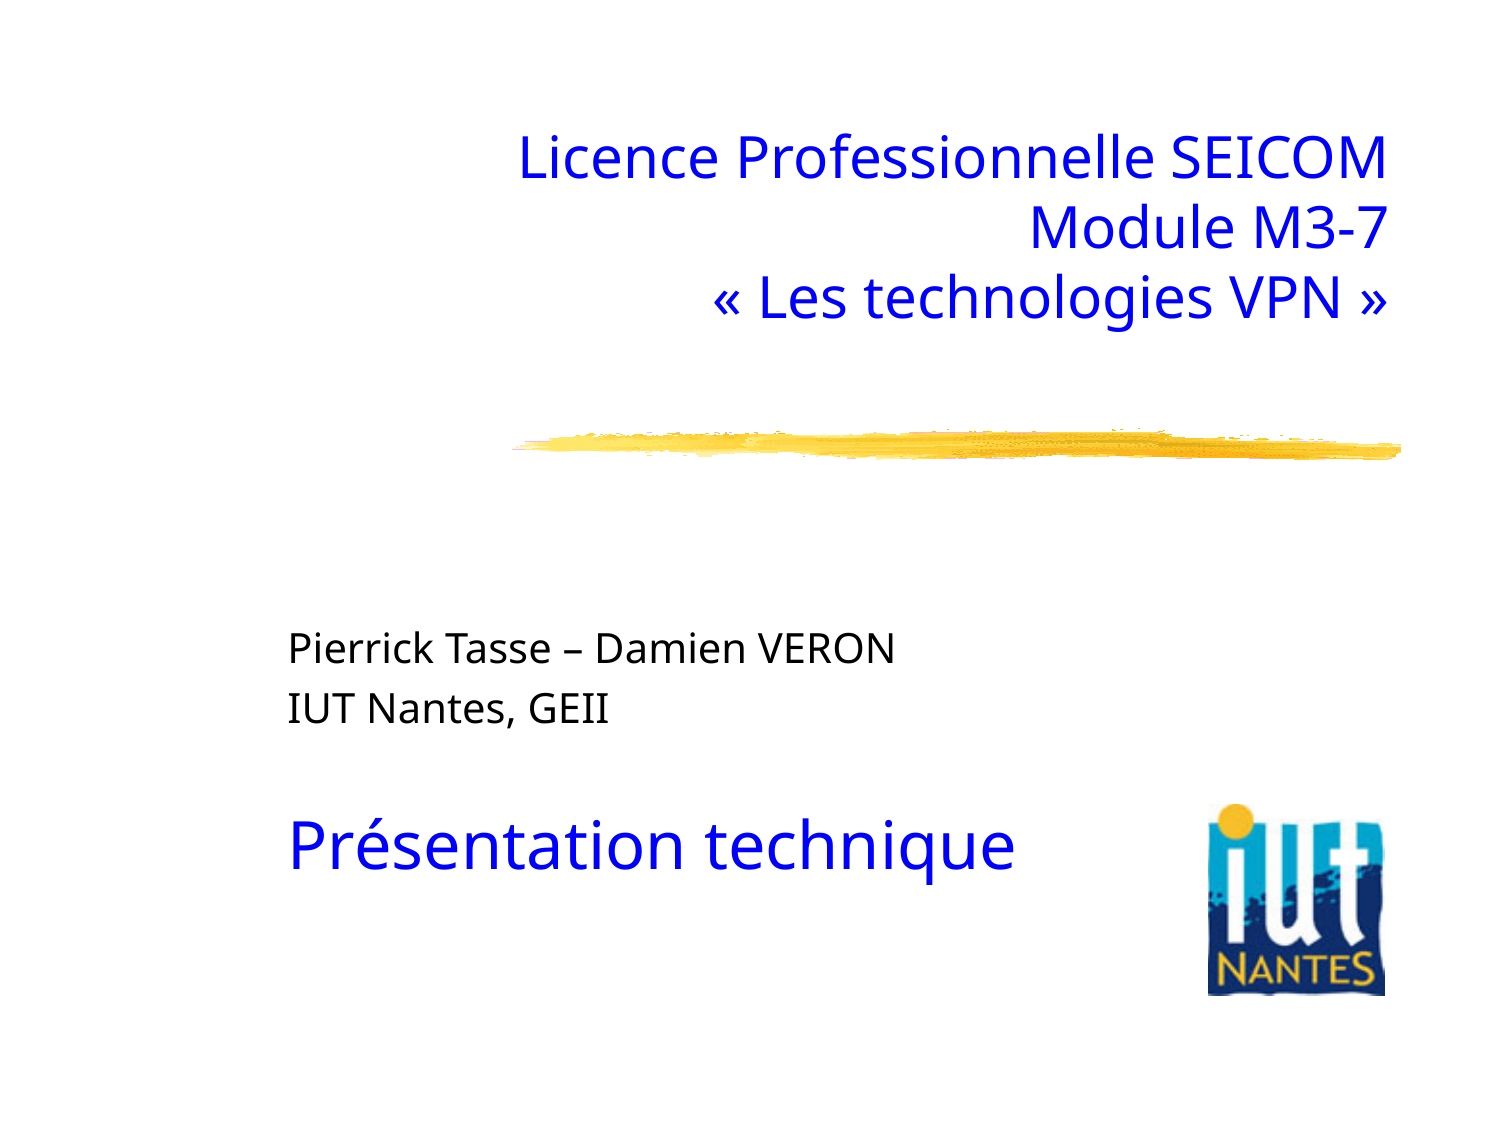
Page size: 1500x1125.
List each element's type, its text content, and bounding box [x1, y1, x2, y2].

picture [512, 424, 1401, 467]
title Licence Professionnelle SEICOM Module M3-7 « Les technologies VPN » [70, 112, 1405, 363]
subtitle Pierrick Tasse – Damien VERON IUT Nantes, GEII Présentation technique [272, 614, 1323, 905]
picture [1208, 804, 1385, 996]
